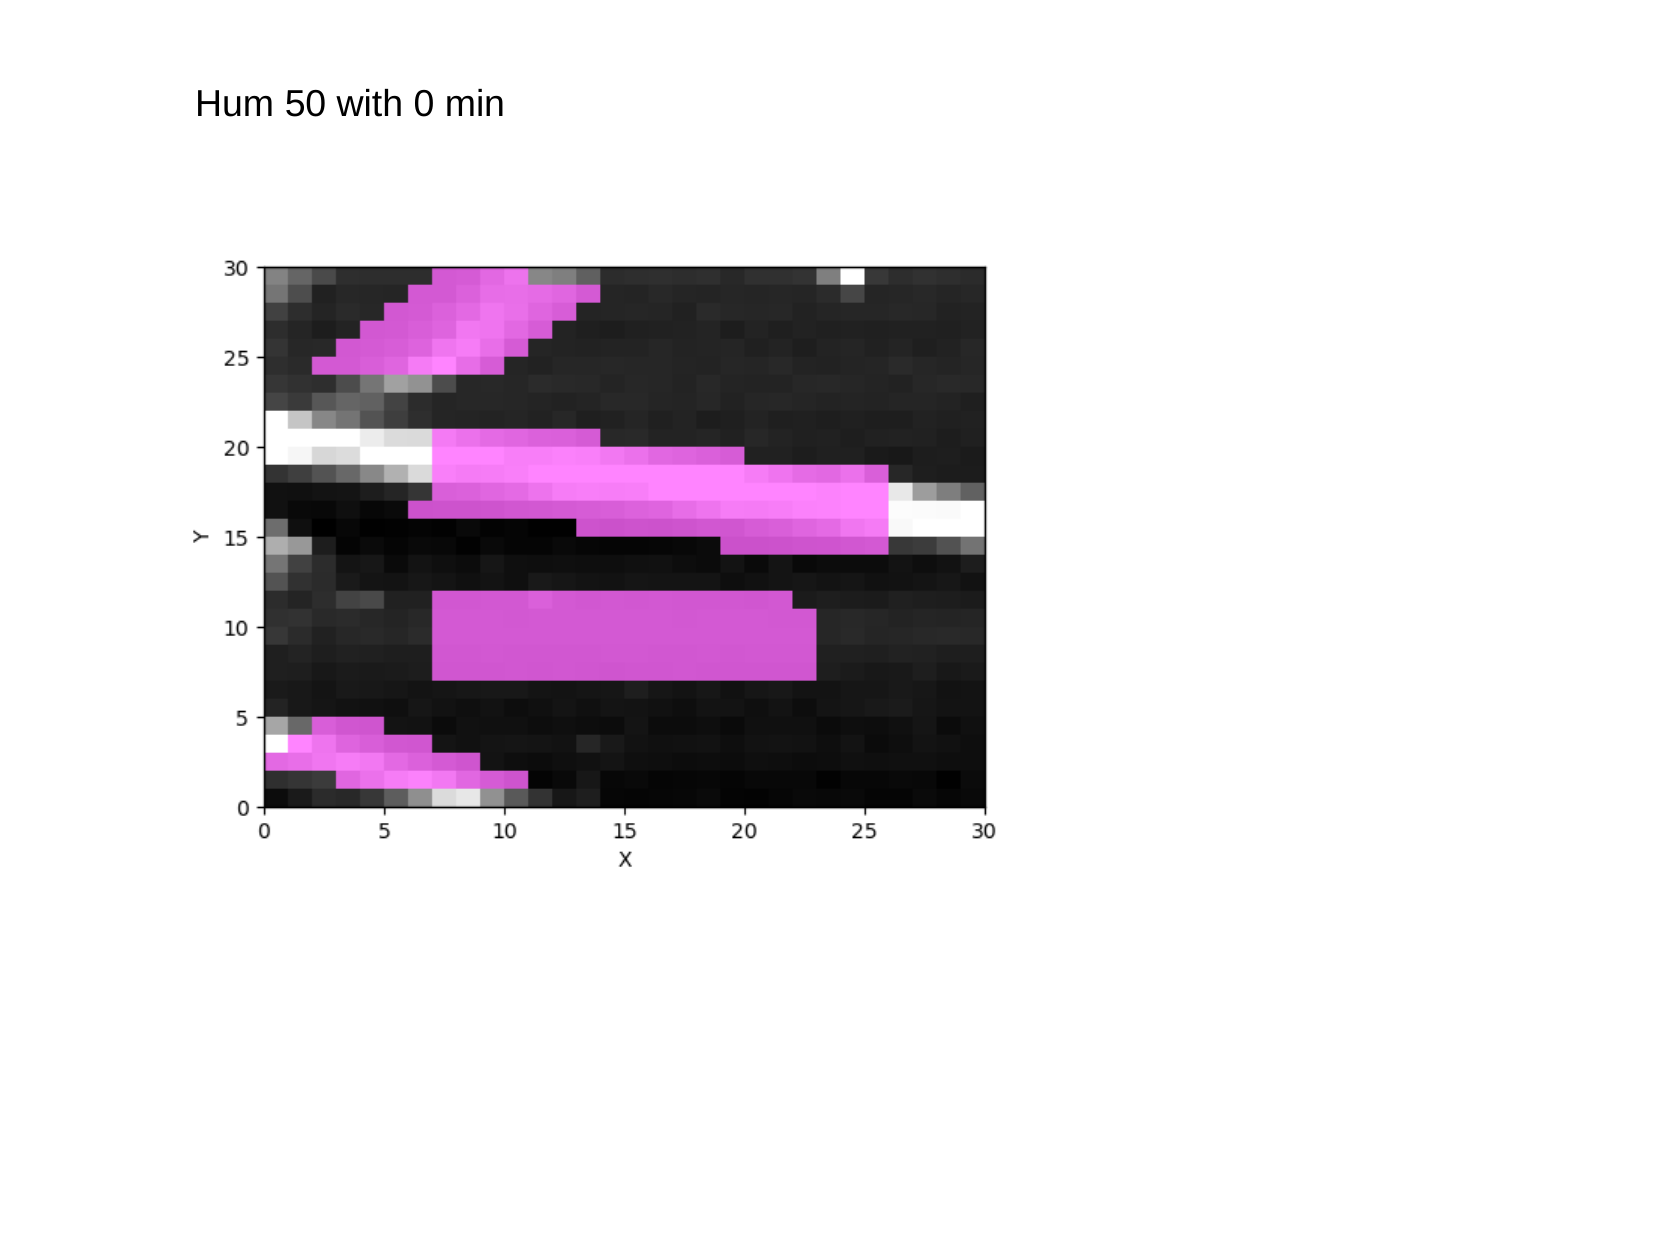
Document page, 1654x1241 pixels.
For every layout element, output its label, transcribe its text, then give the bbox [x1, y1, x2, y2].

text_box Hum 50 with 0 min [180, 75, 521, 132]
picture [120, 195, 1081, 916]
